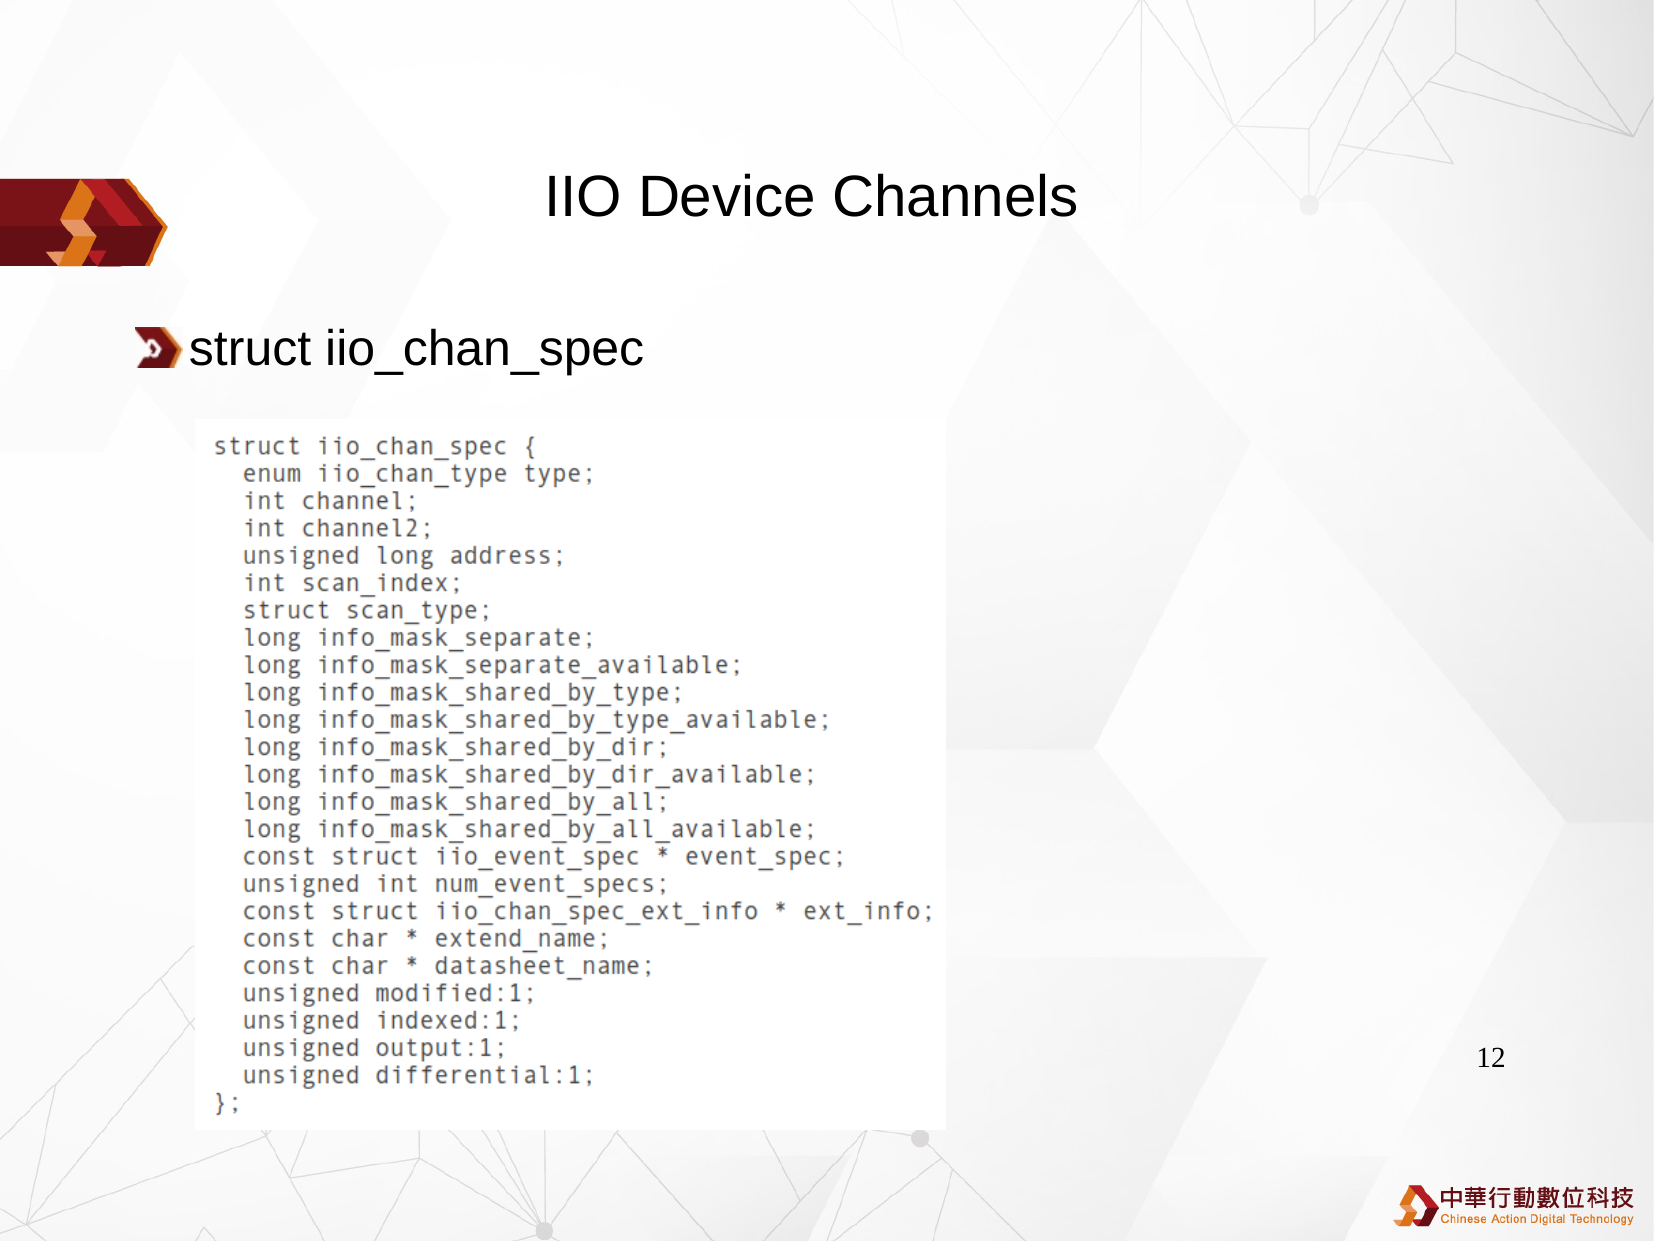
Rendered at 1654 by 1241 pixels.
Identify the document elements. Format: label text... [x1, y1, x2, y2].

list struct iio_chan_spec [118, 319, 1571, 1040]
picture [0, 0, 1654, 1241]
title IIO Device Channels [118, 112, 1506, 281]
